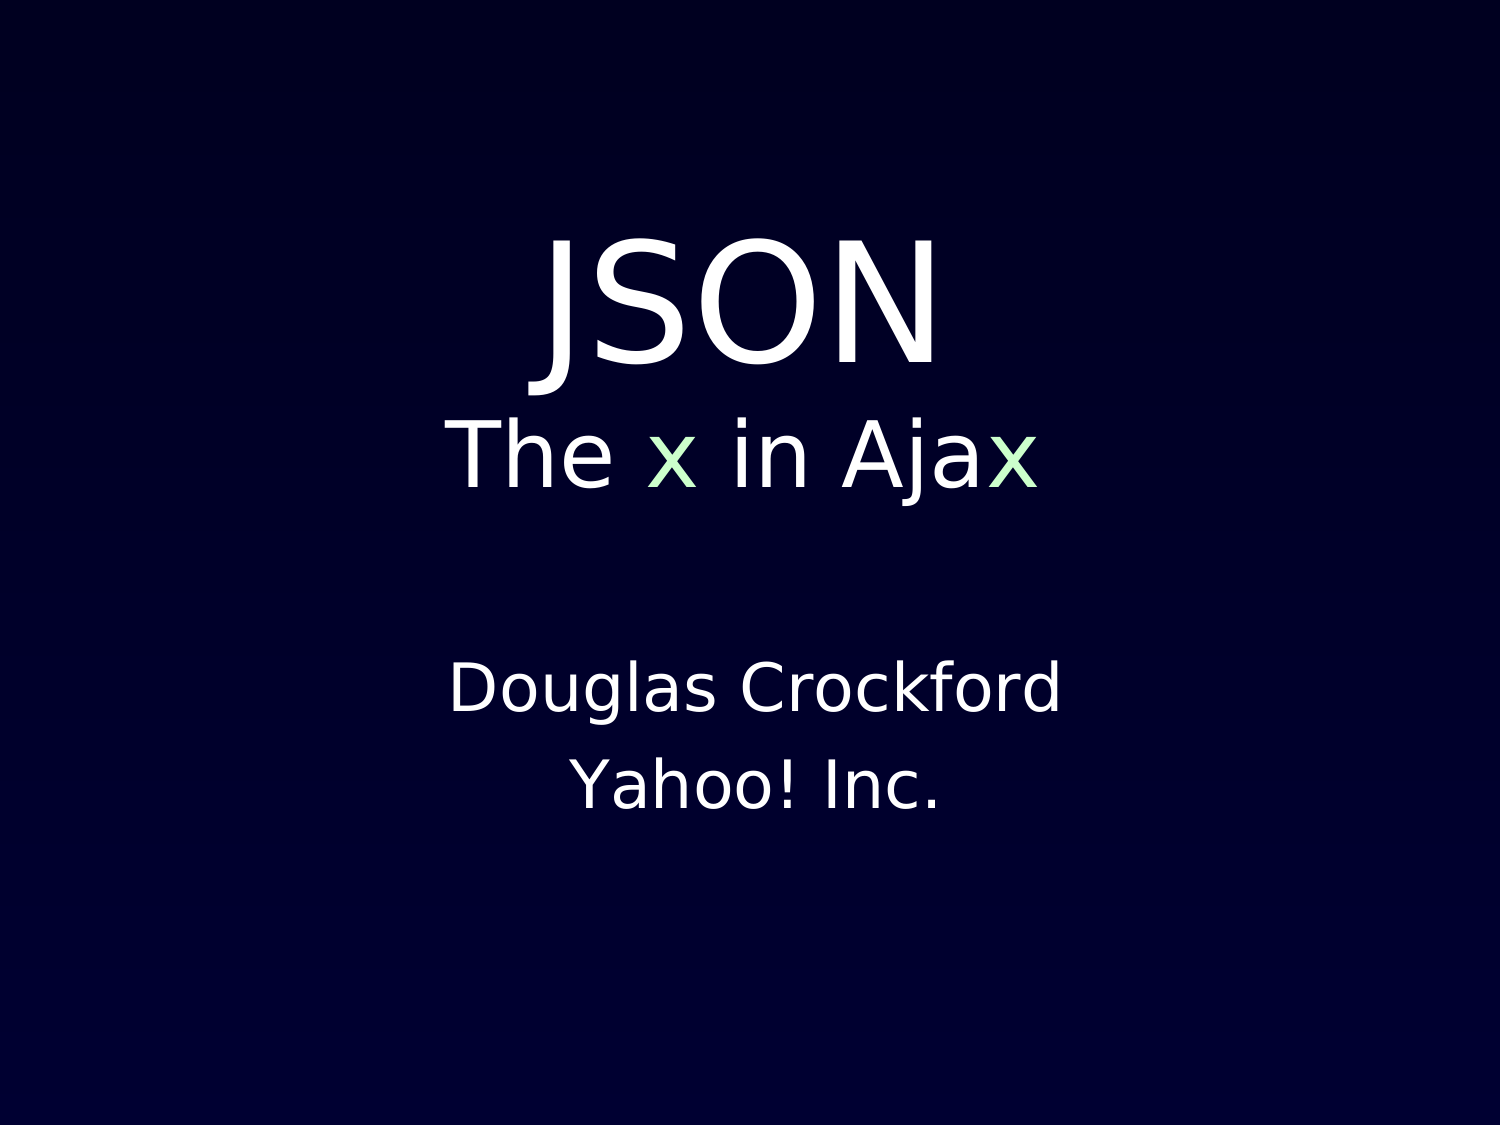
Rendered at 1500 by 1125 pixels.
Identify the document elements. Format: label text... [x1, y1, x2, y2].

title JSON The x in Ajax [99, 110, 1388, 591]
subtitle Douglas Crockford Yahoo! Inc. [62, 637, 1450, 1026]
